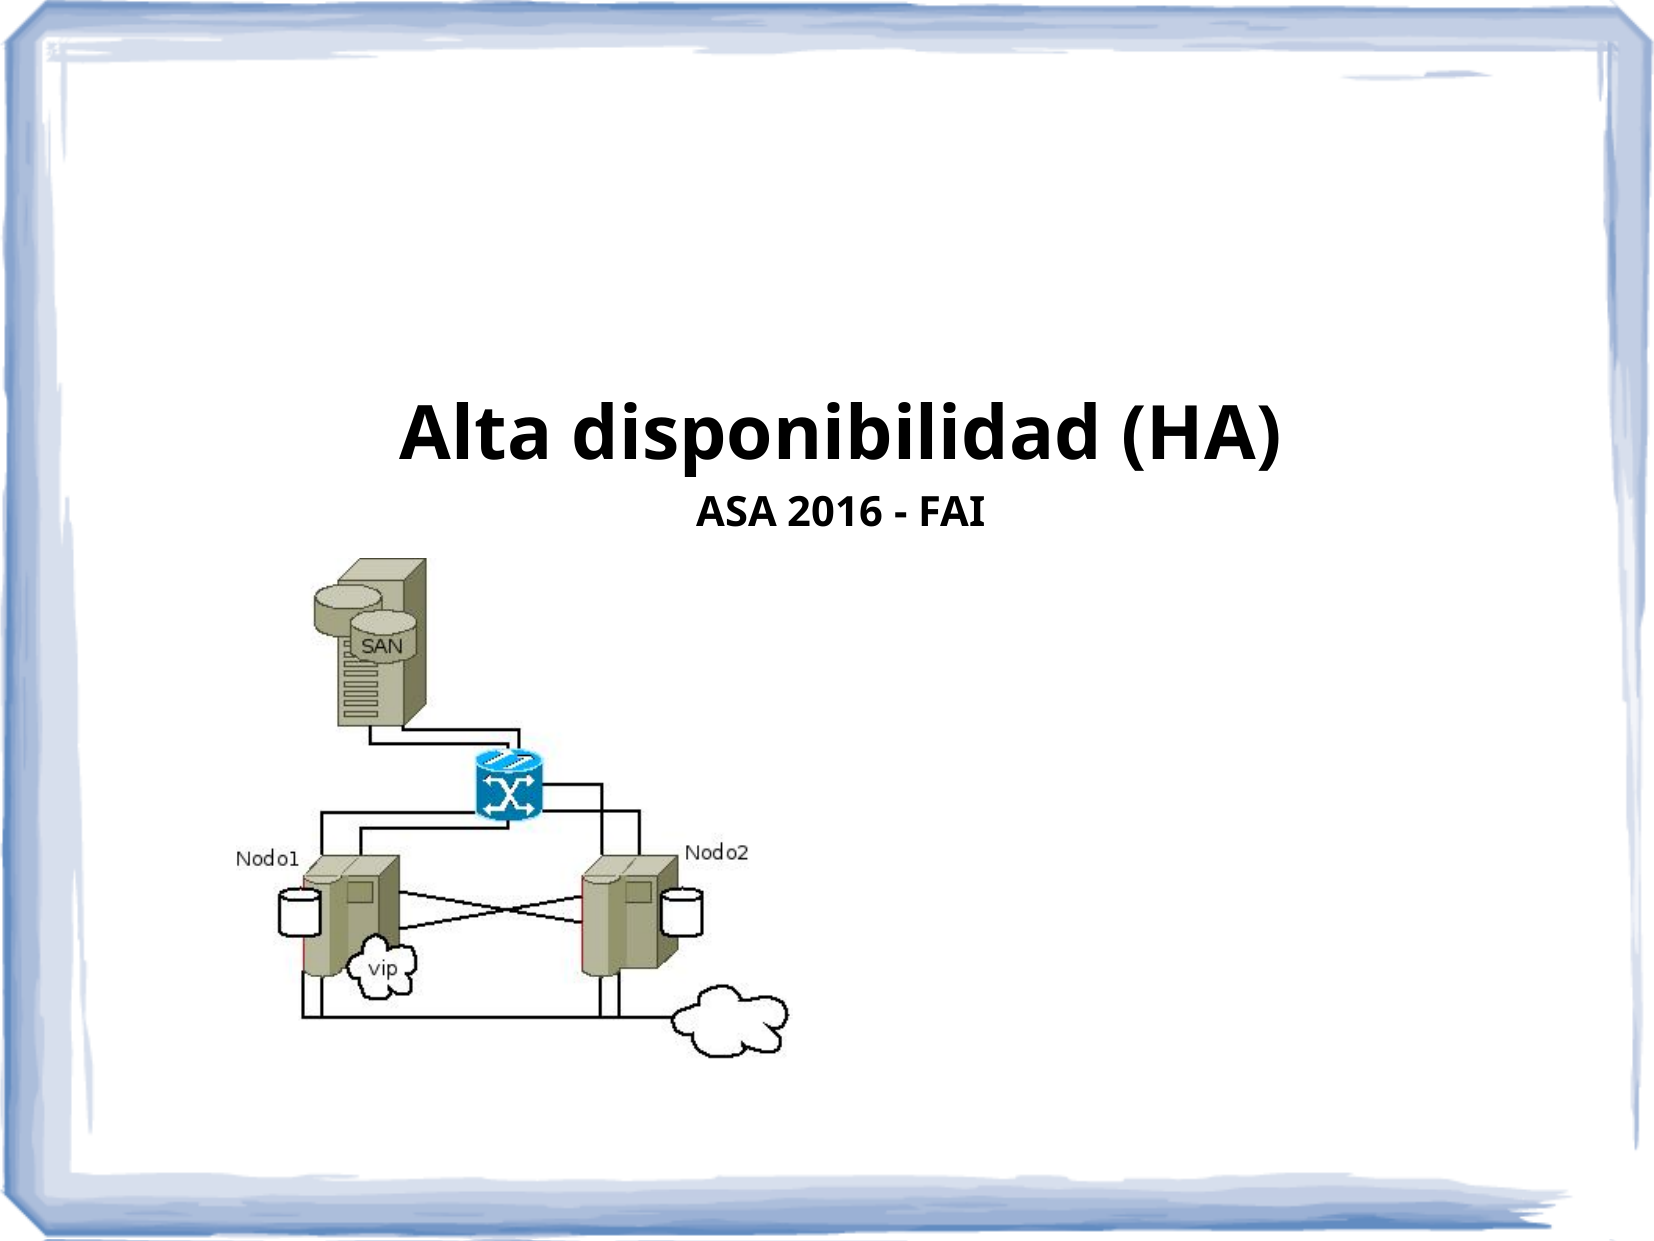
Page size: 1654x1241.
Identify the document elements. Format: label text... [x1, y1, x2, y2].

text_box Alta disponibilidad (HA) ASA 2016 - FAI [385, 372, 1269, 539]
picture [0, 0, 1654, 1241]
